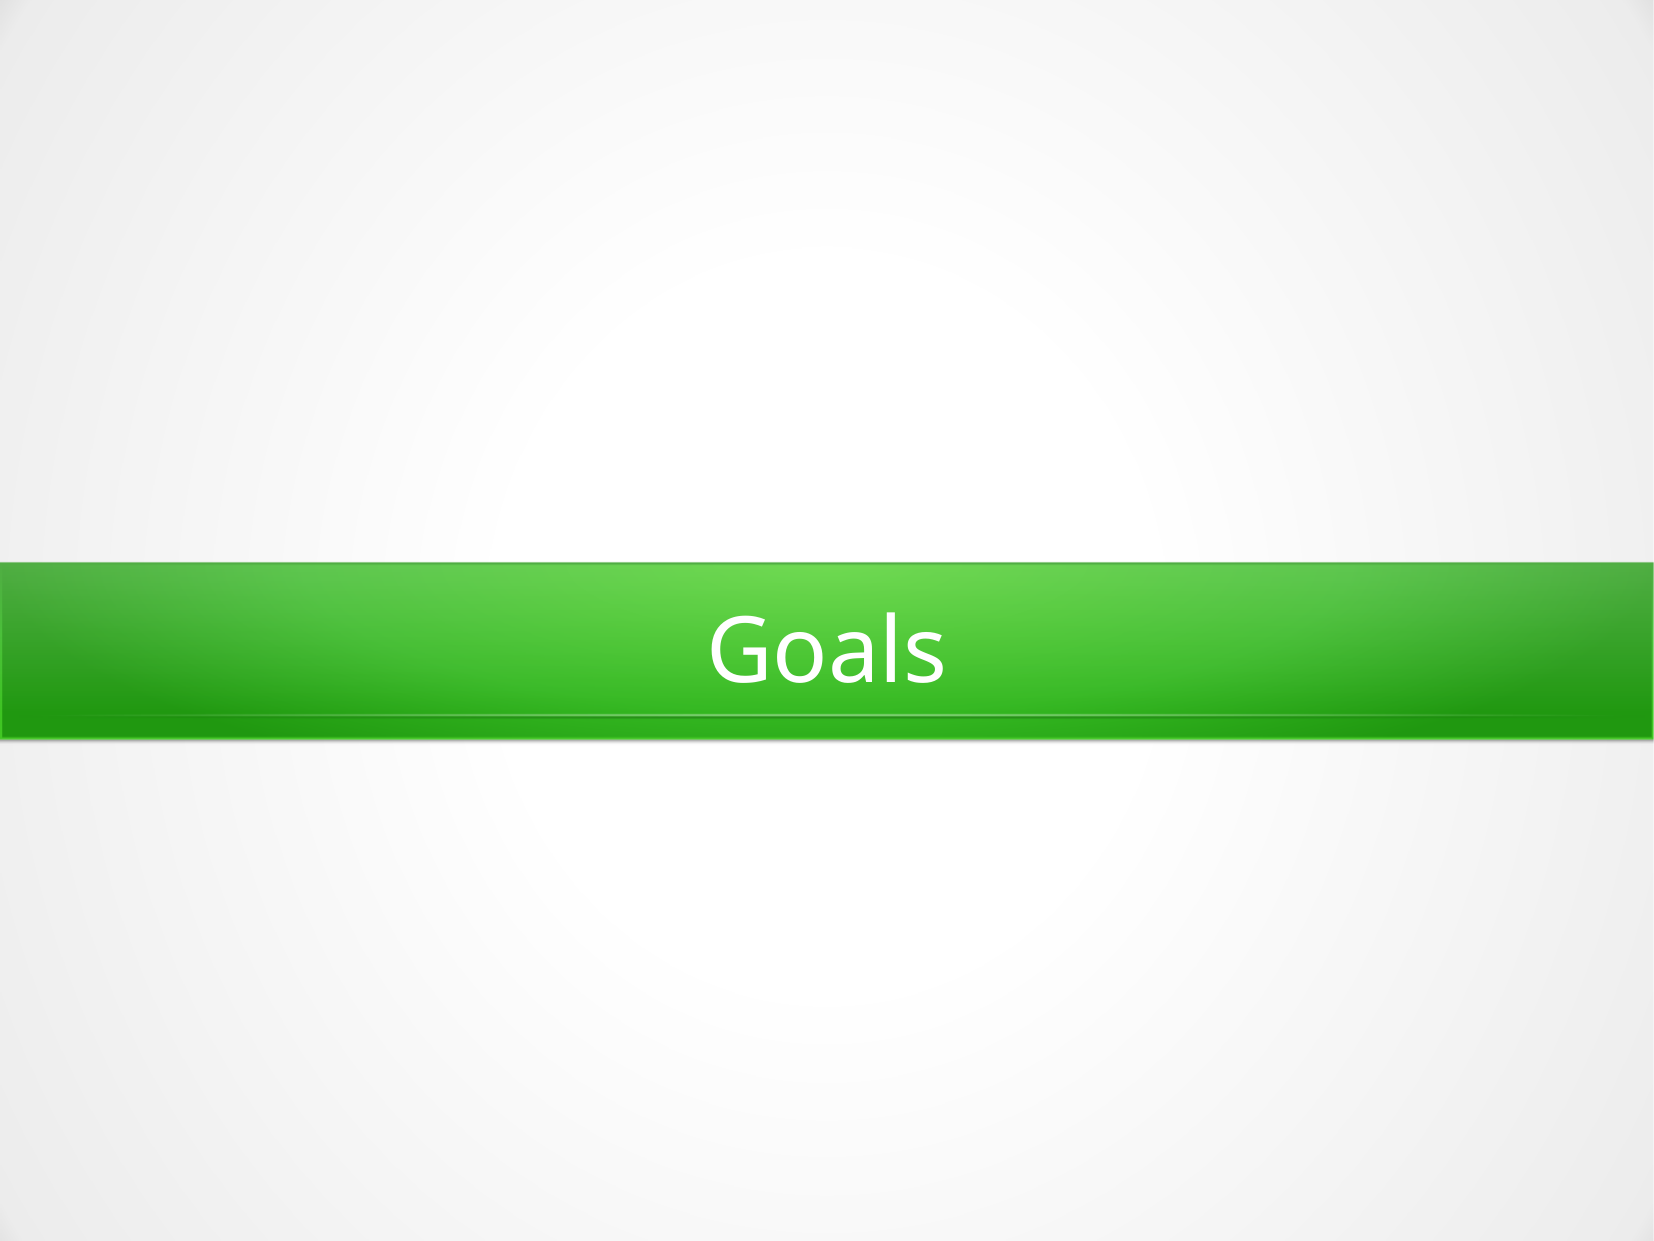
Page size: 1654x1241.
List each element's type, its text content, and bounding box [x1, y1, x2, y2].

title Goals [82, 578, 1571, 715]
picture [0, 0, 1654, 1241]
